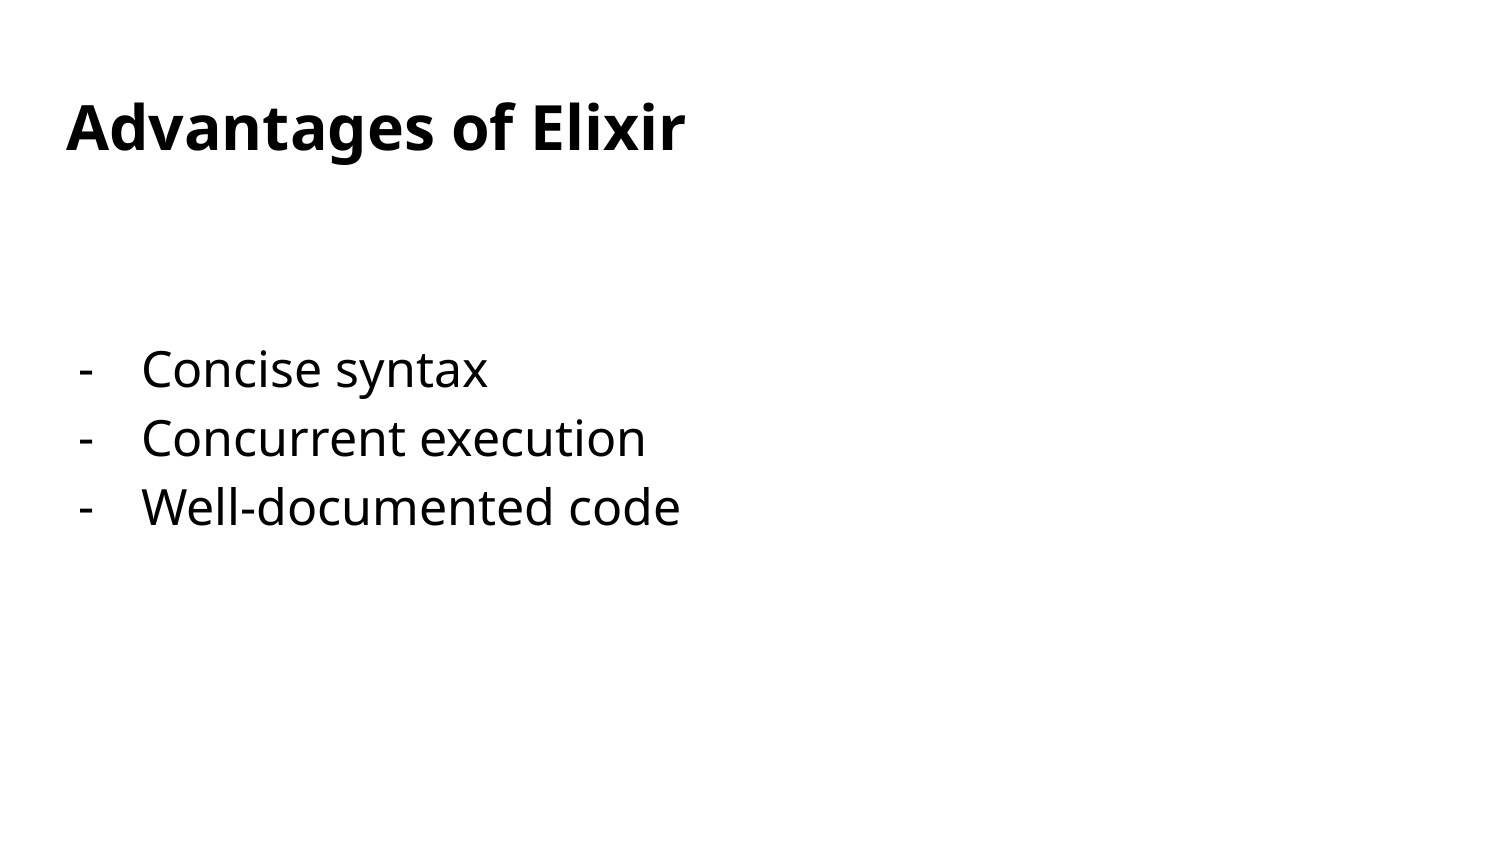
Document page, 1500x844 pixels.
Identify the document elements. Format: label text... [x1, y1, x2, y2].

title Advantages of Elixir [51, 72, 1449, 176]
list Concise syntax Concurrent execution Well-documented code [51, 313, 1449, 750]
